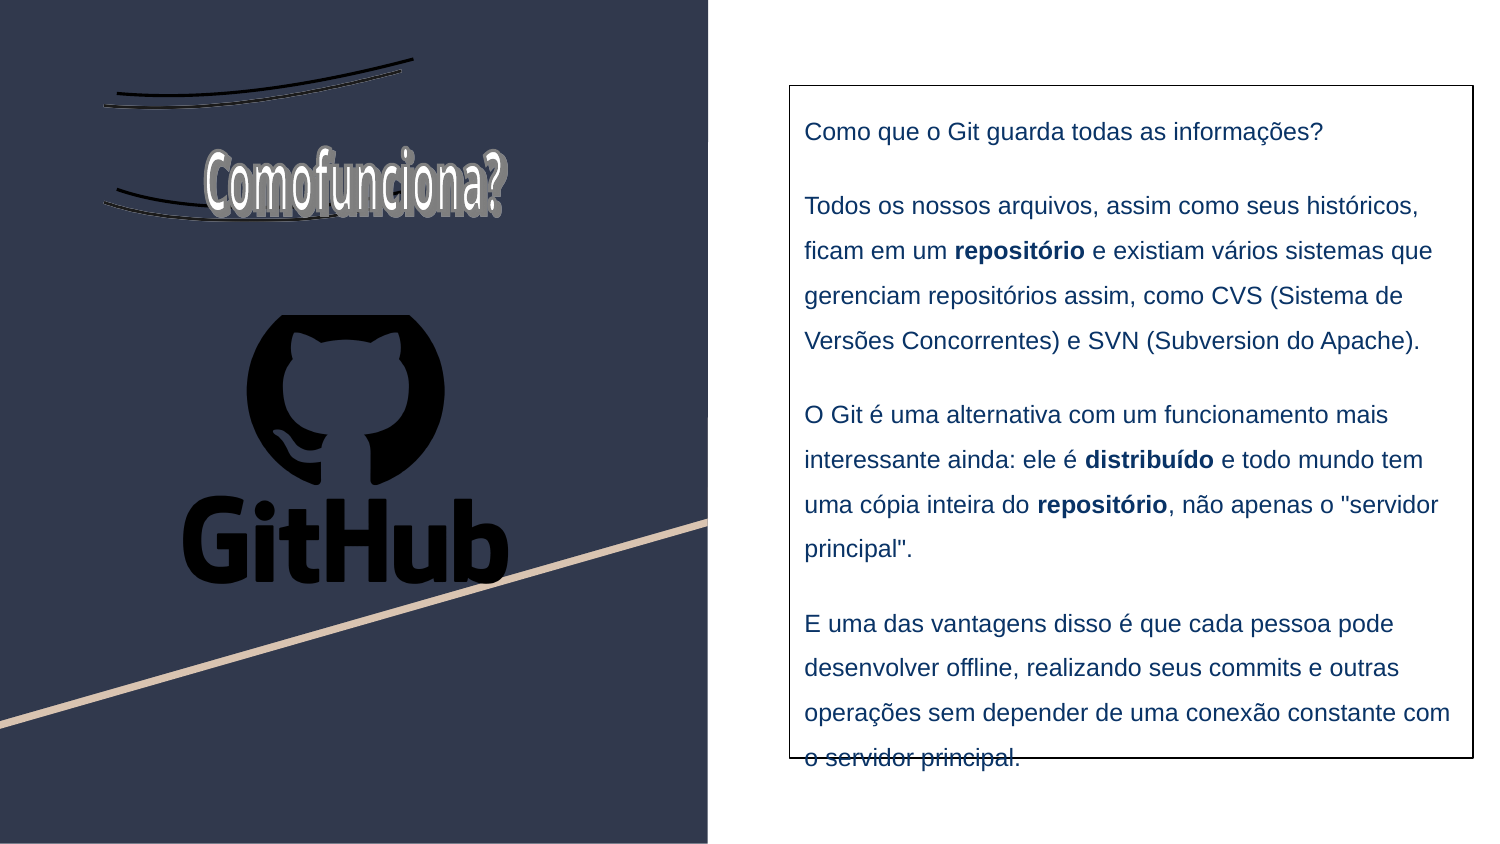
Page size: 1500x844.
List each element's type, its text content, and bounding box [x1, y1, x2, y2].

text_box Comofunciona? [314, 146, 331, 211]
text_box Comofunciona? [205, 150, 227, 212]
picture [88, 315, 622, 616]
text_box Comofunciona? [462, 164, 482, 212]
text_box Comofunciona? [229, 164, 250, 212]
text_box Comofunciona? [413, 164, 434, 212]
text_box Comofunciona? [381, 164, 399, 212]
text_box Comofunciona? [357, 164, 377, 211]
text_box Comofunciona? [254, 164, 287, 211]
list Como que o Git guarda todas as informações? Todos os nossos arquivos, assim como seus históricos, ficam em um repositório e existiam vários sistemas que gerenciam repositórios assim, como CVS (Sistema de Versões Concorrentes) e SVN (Subversion do Apache). O Git é uma alternativa com um funcionamento mais interessante ainda: ele é distribuído e todo mundo tem uma cópia inteira do repositório, não apenas o "servidor principal". E uma das vantagens disso é que cada pessoa pode desenvolver offline, realizando seus commits e outras operações sem depender de uma conexão constante com o servidor principal. [789, 85, 1473, 758]
text_box Comofunciona? [291, 164, 313, 212]
text_box Comofunciona? [484, 150, 502, 191]
text_box Comofunciona? [402, 165, 409, 211]
text_box Comofunciona? [331, 165, 352, 212]
text_box Comofunciona? [438, 164, 459, 211]
